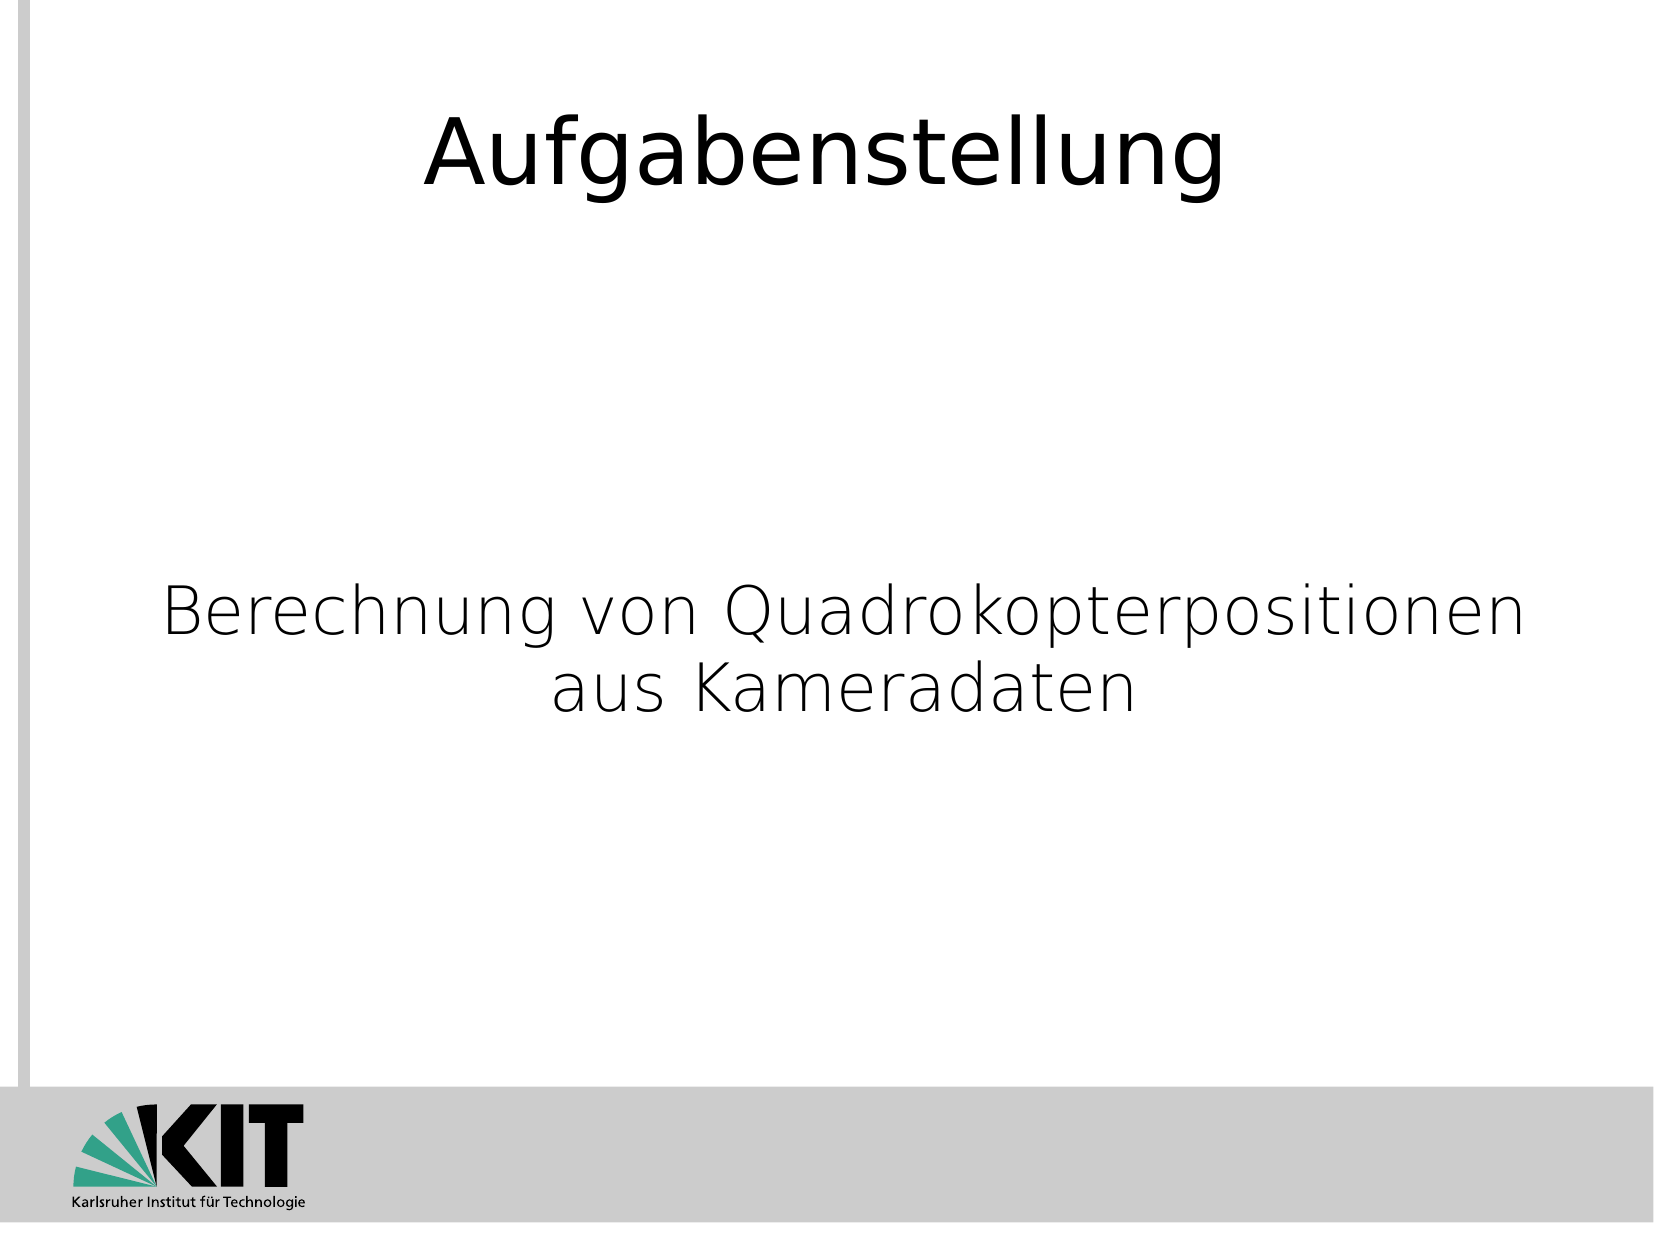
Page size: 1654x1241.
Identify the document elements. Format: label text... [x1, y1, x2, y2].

title Aufgabenstellung [82, 49, 1571, 257]
text_box [0, 1086, 1654, 1223]
subtitle Berechnung von Quadrokopterpositionen aus Kameradaten [82, 290, 1571, 1010]
picture [70, 1098, 308, 1217]
